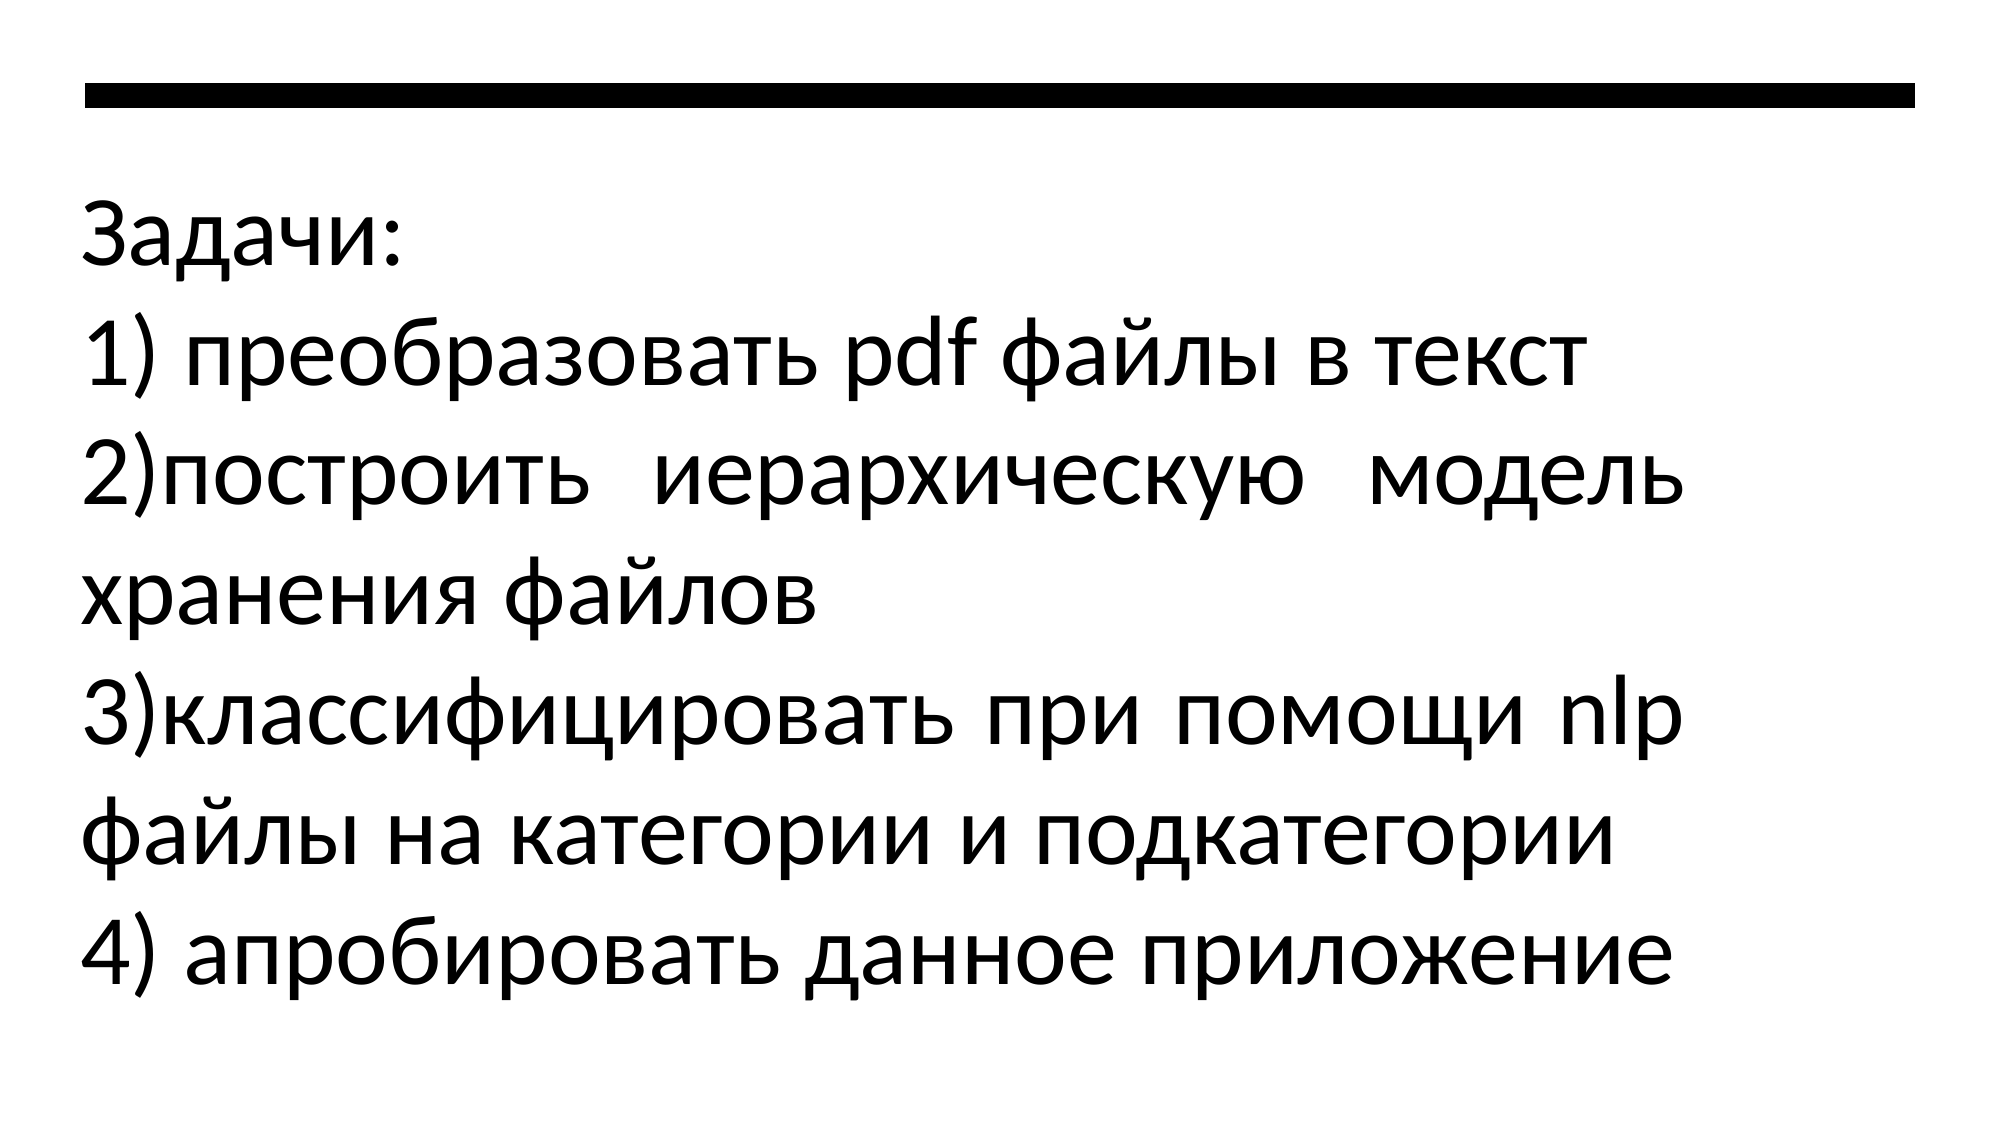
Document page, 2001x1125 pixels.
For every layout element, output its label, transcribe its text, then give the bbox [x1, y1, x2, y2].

text_box Задачи: 1) преобразовать pdf файлы в текст 2)построить иерархическую модель хранения файлов 3)классифицировать при помощи nlp файлы на категории и подкатегории 4) апробировать данное приложение [64, 157, 1967, 1022]
